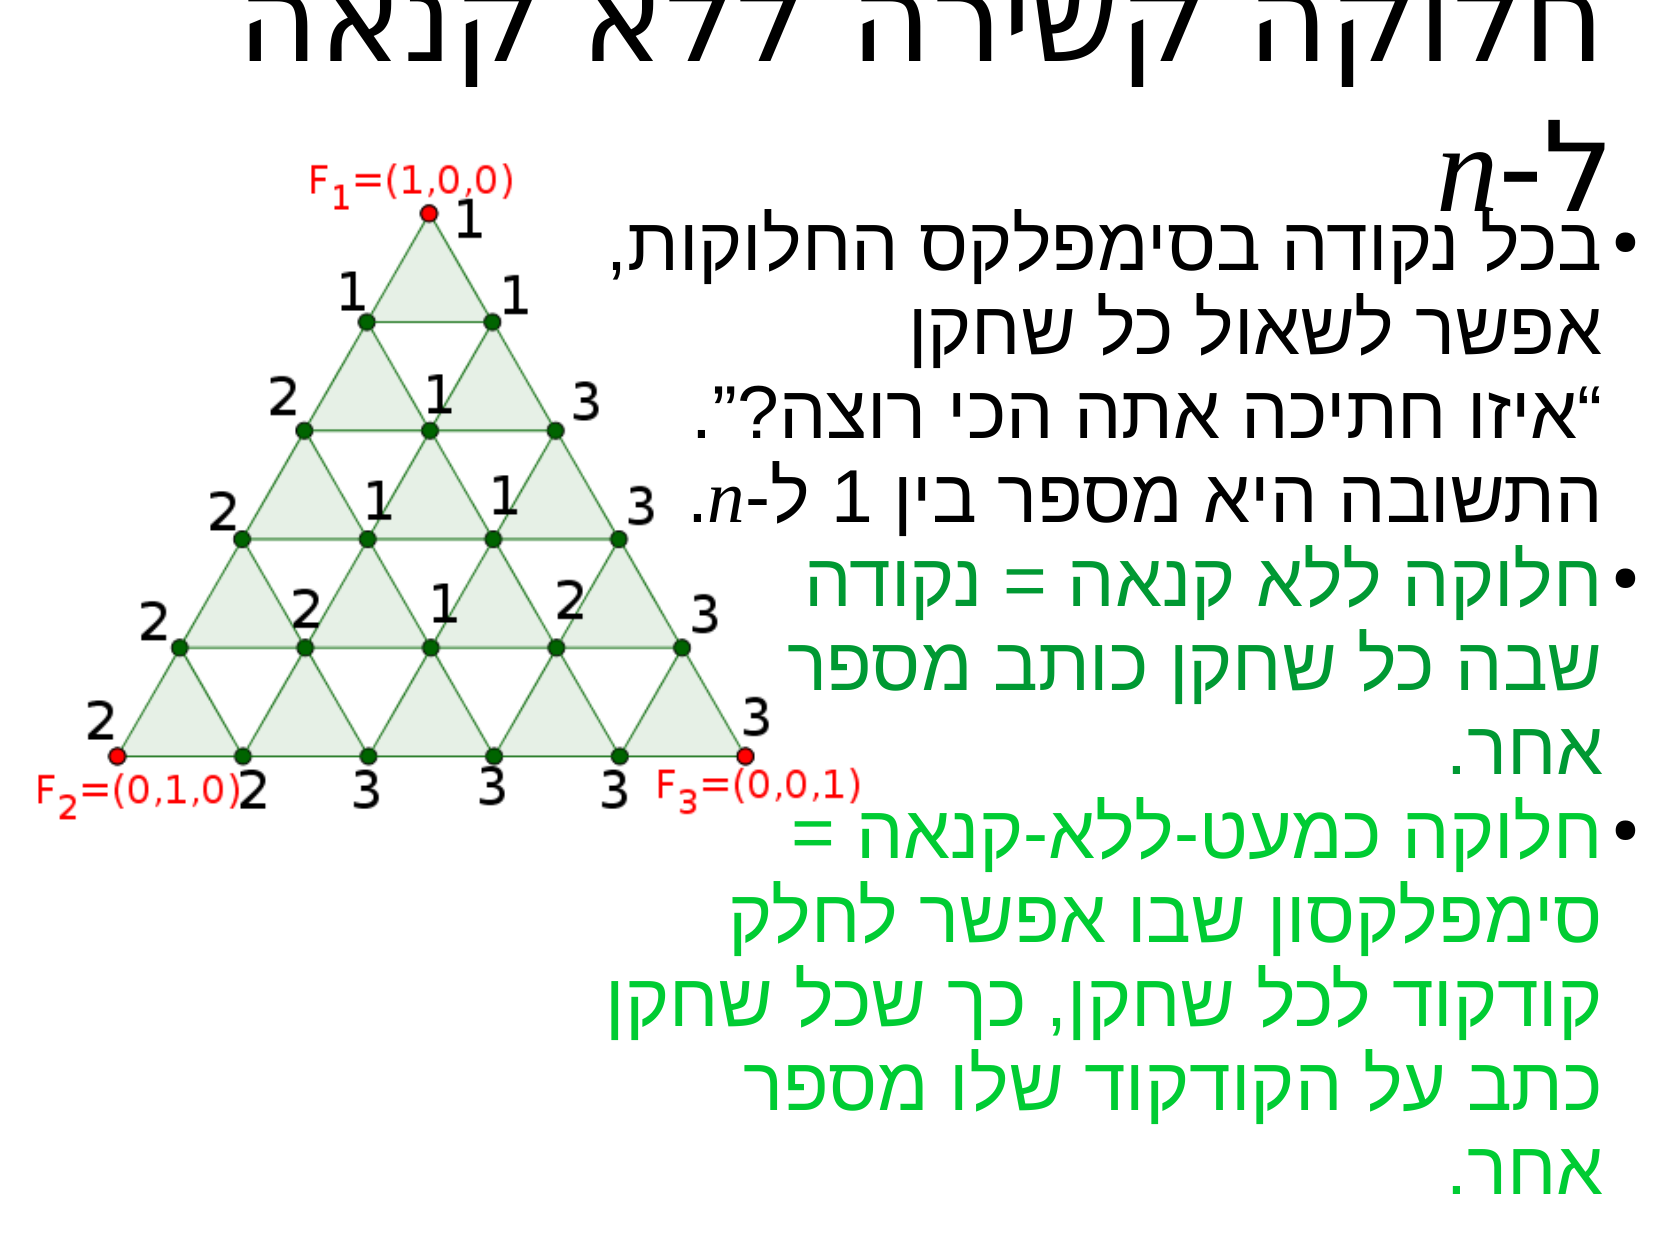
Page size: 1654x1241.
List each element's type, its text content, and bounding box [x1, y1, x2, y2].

title חלוקה קשירה ללא קנאה ל-n [30, 7, 1654, 166]
text_box בכל נקודה בסימפלקס החלוקות, אפשר לשאול כל שחקן “איזו חתיכה אתה הכי רוצה?”. התשובה היא מספר בין 1 ל-n. חלוקה ללא קנאה = נקודה שבה כל שחקן כותב מספר אחר. חלוקה כמעט-ללא-קנאה = סימפלקסון שבו אפשר לחלק קודקוד לכל שחקן, כך שכל שחקן כתב על הקודקוד שלו מספר אחר. [570, 195, 1654, 1241]
picture [30, 166, 863, 826]
